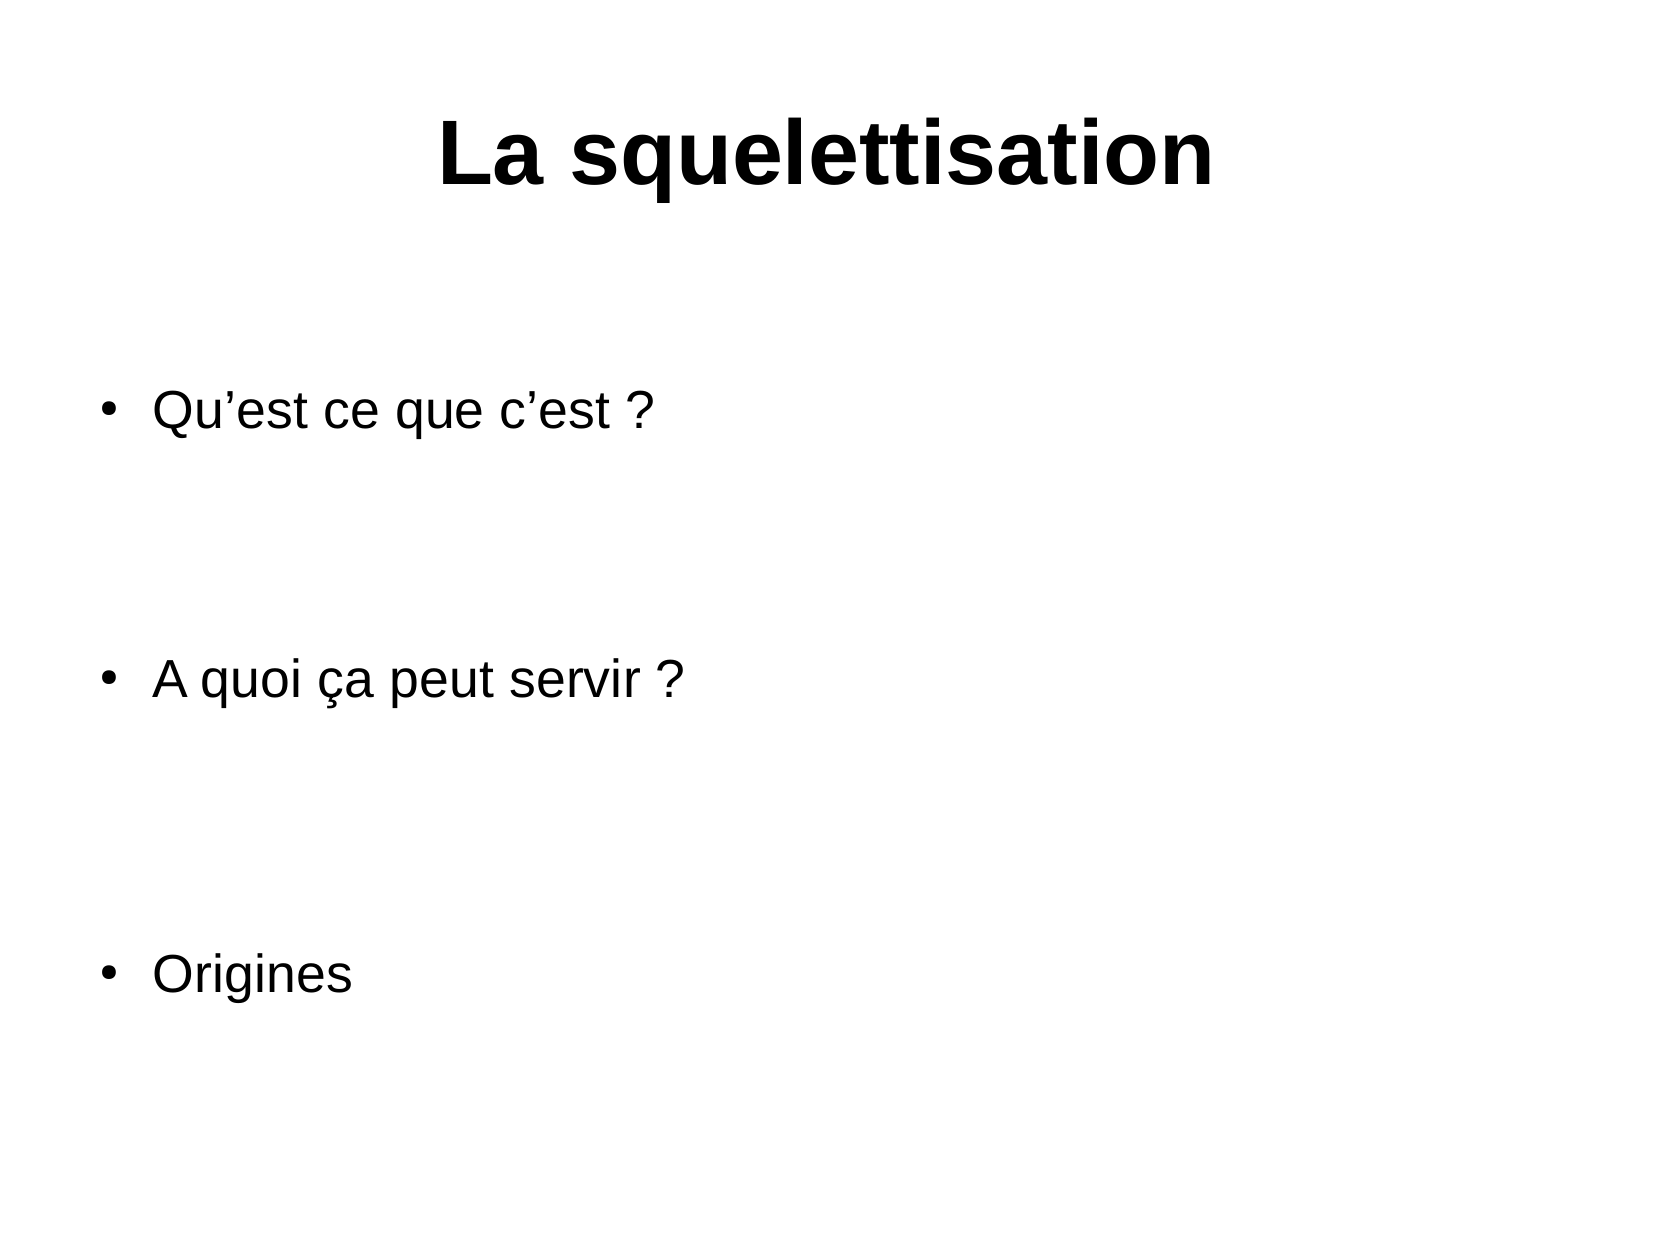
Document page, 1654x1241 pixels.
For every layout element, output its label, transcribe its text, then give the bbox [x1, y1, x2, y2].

title La squelettisation [82, 49, 1571, 257]
list Qu’est ce que c’est ? A quoi ça peut servir ? Origines [82, 290, 1571, 1010]
